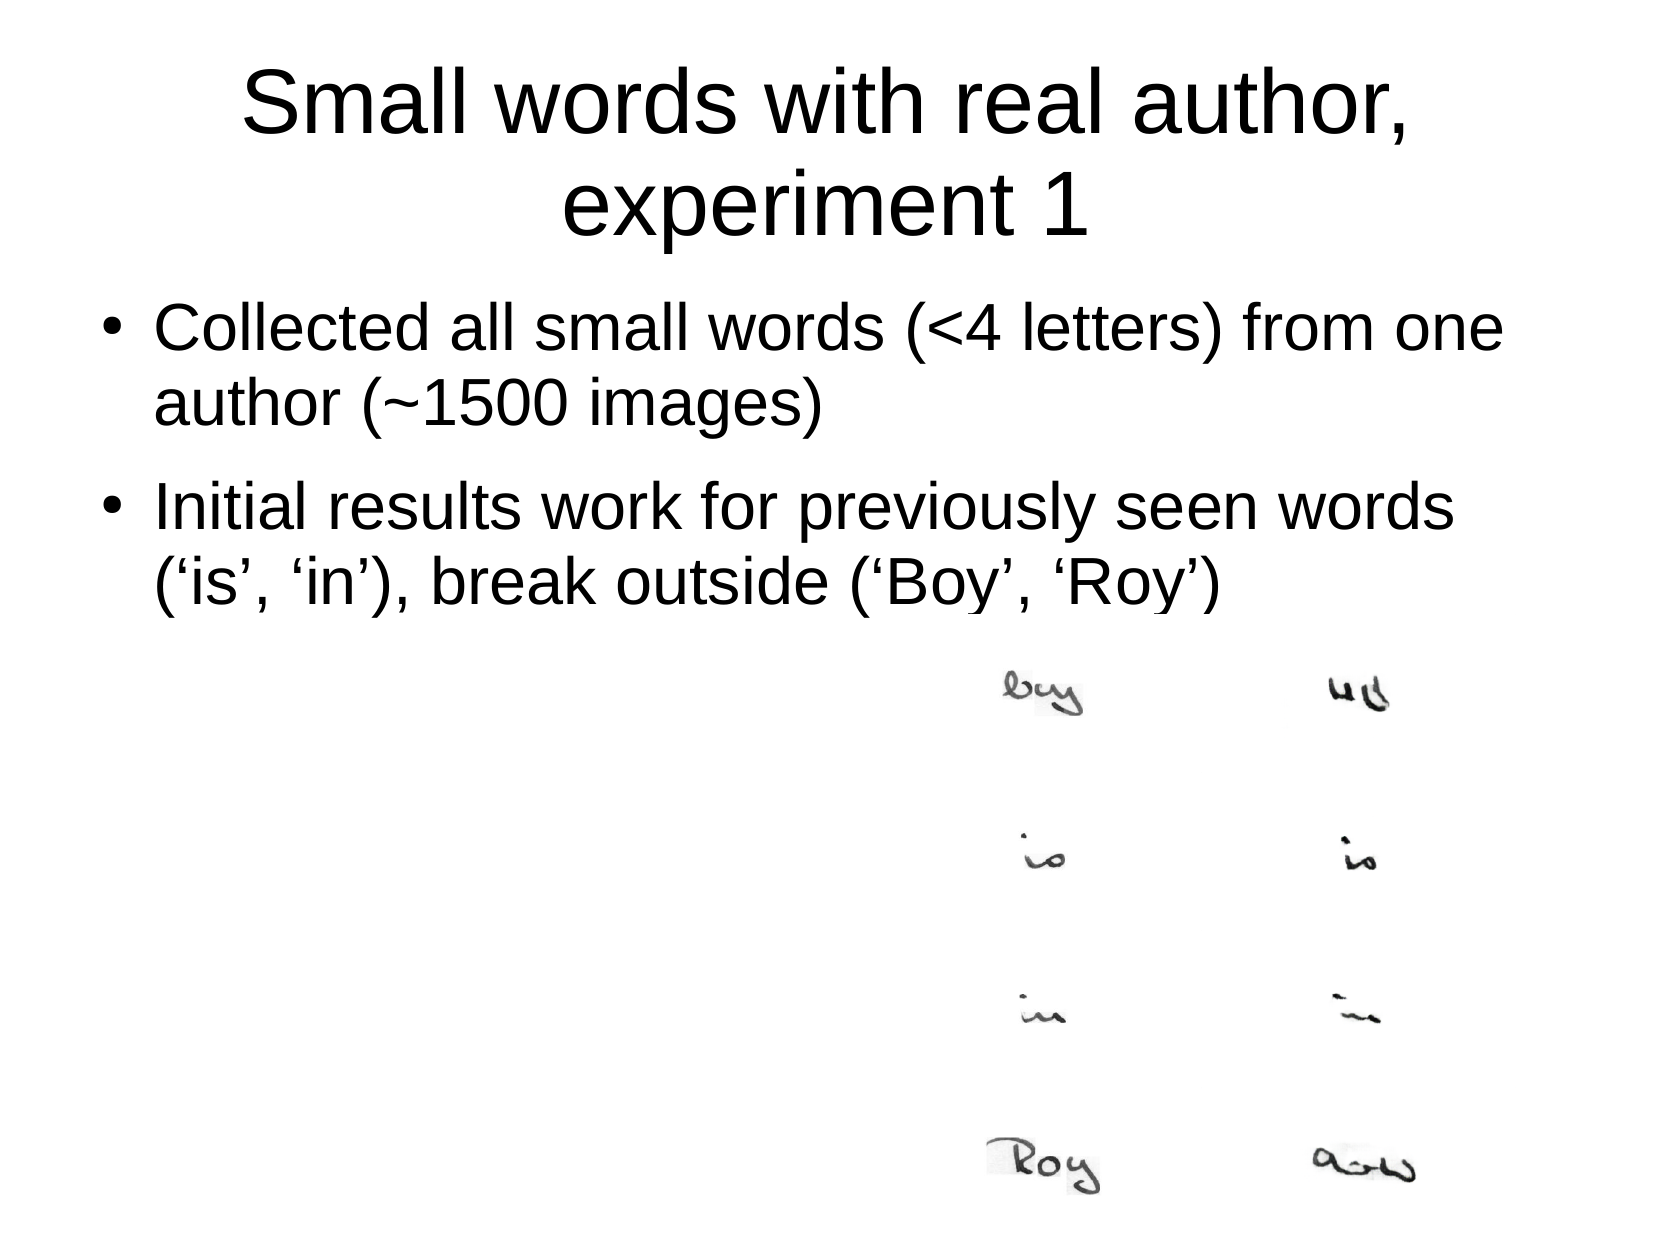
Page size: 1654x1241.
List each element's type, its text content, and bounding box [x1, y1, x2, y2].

title Small words with real author, experiment 1 [82, 49, 1571, 257]
list Collected all small words (<4 letters) from one author (~1500 images) Initial results work for previously seen words (‘is’, ‘in’), break outside (‘Boy’, ‘Roy’) [82, 290, 1571, 1010]
picture [885, 614, 1516, 1241]
